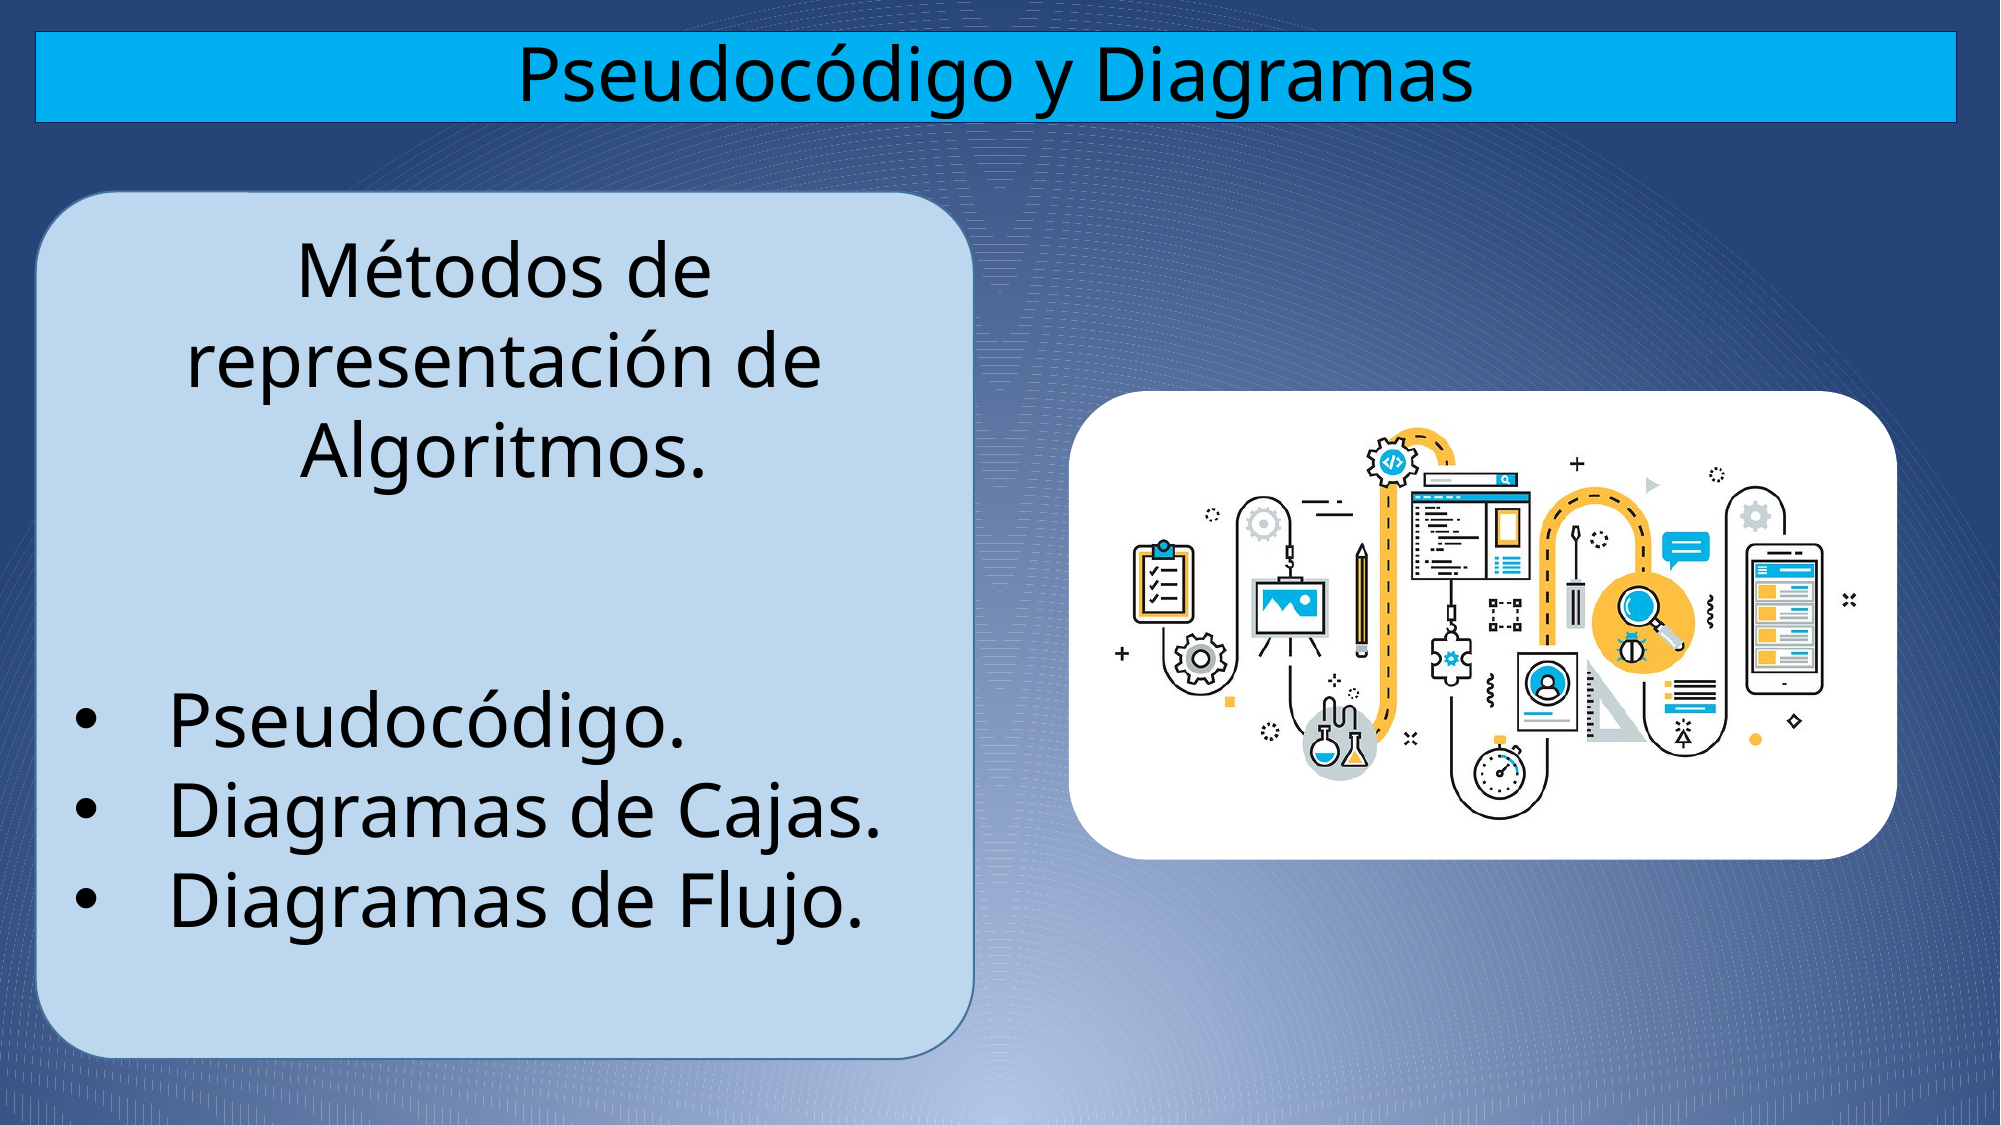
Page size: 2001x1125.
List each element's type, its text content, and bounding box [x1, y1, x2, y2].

title Pseudocódigo y Diagramas [35, 31, 1957, 123]
text_box [1068, 391, 1898, 860]
text_box Métodos de representación de Algoritmos. Pseudocódigo. Diagramas de Cajas. Diagramas de Flujo. [35, 191, 974, 1060]
